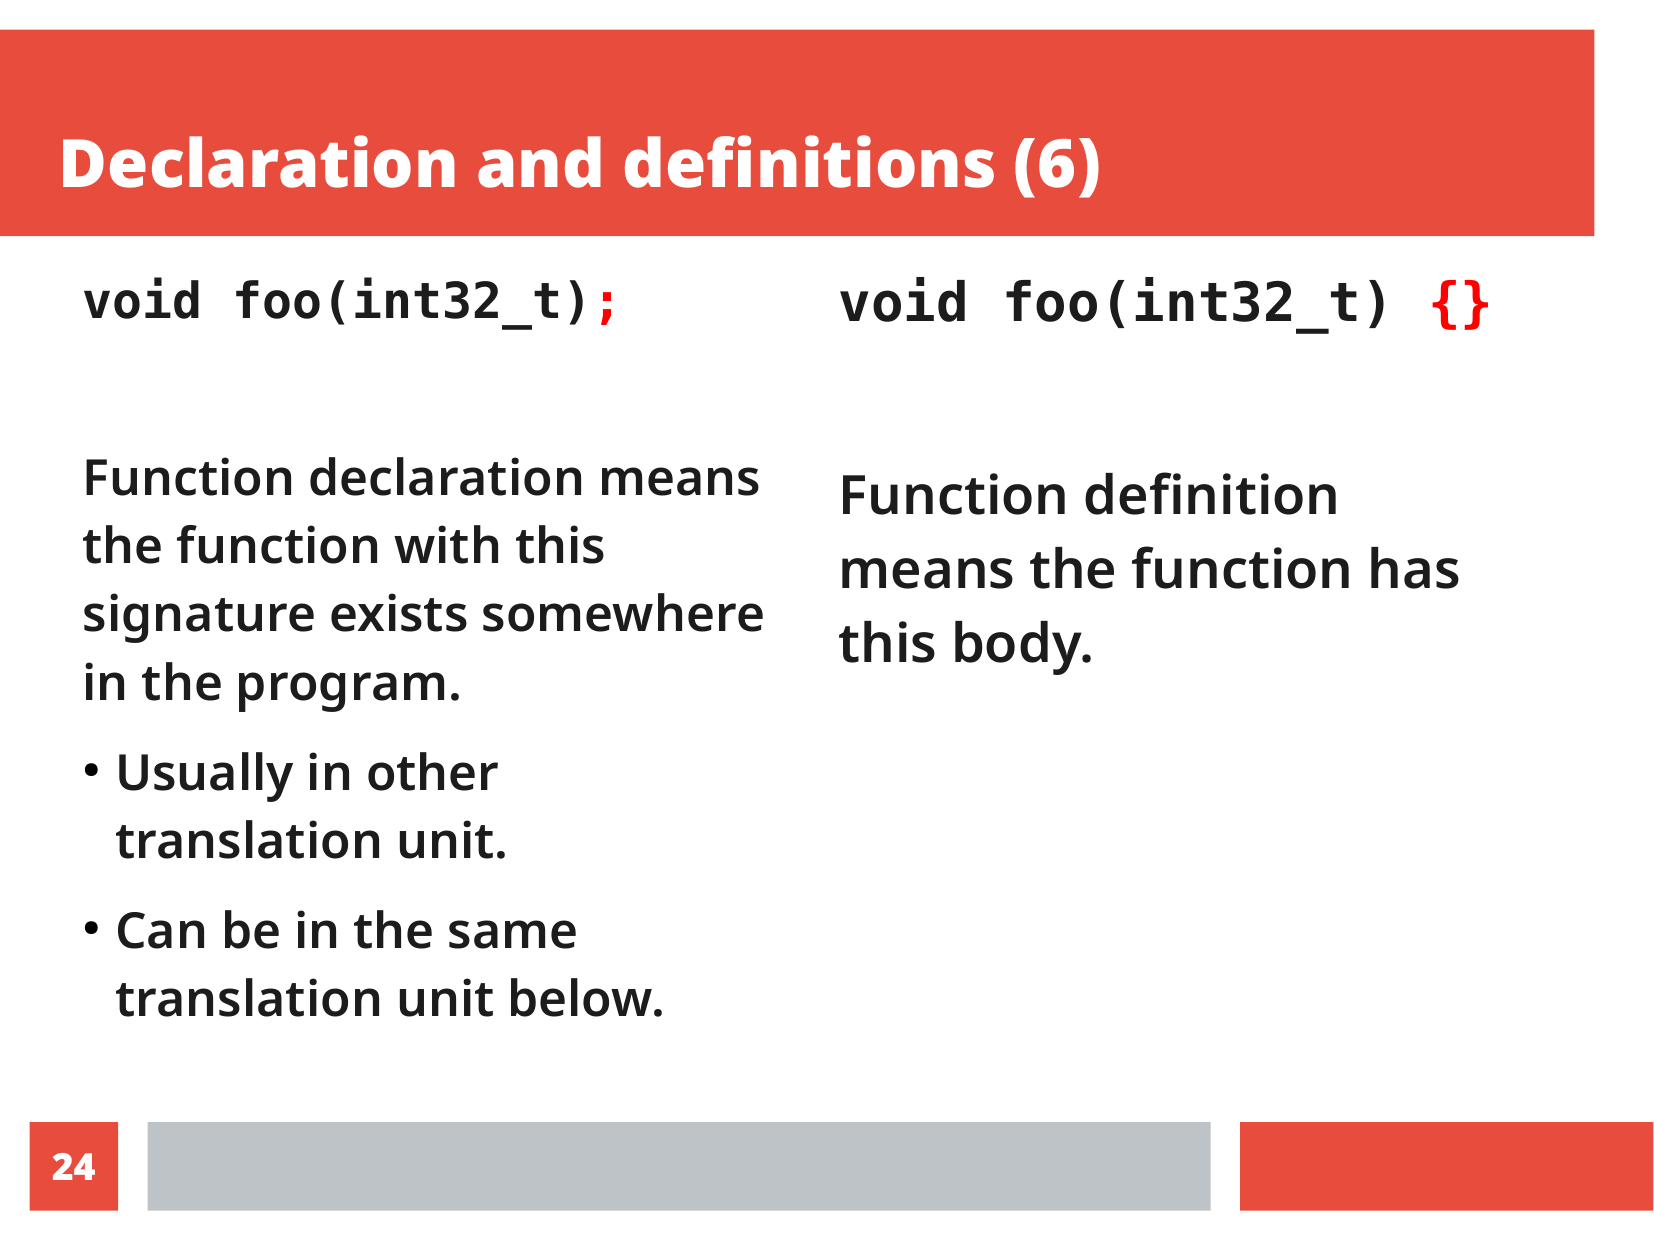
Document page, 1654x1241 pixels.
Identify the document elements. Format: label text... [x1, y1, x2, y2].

list void foo(int32_t); Function declaration means the function with this signature exists somewhere in the program. Usually in other translation unit. Can be in the same translation unit below. [82, 271, 768, 1040]
title Declaration and definitions (6) [59, 59, 1595, 207]
list void foo(int32_t) {} Function definition means the function has this body. [838, 271, 1524, 1040]
